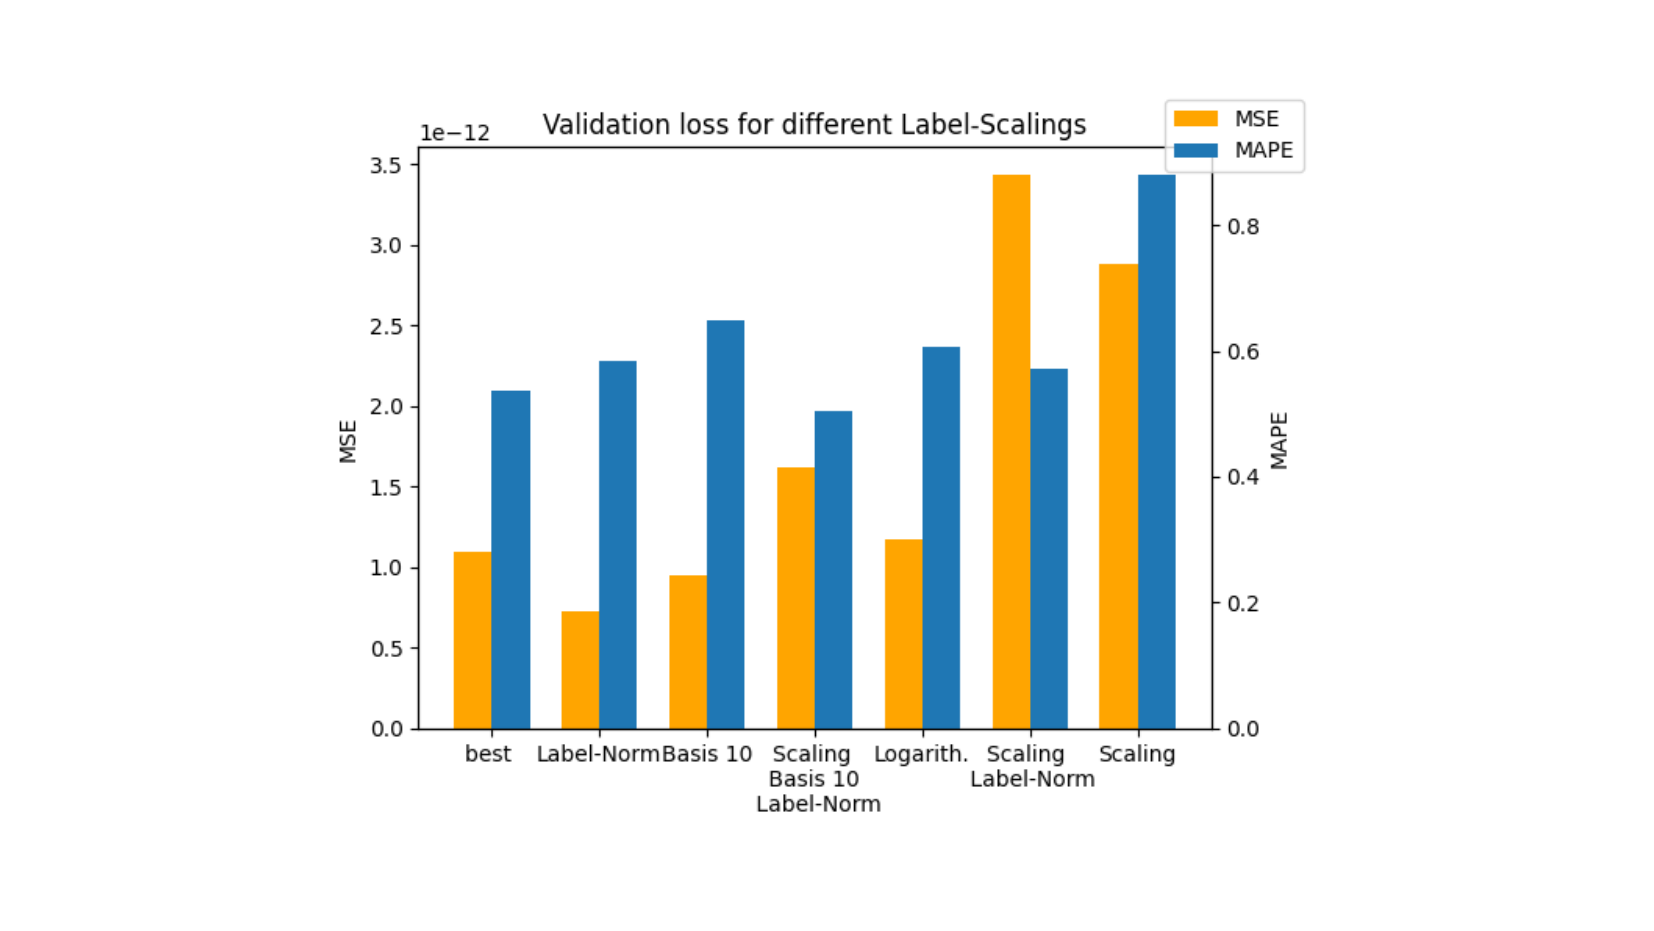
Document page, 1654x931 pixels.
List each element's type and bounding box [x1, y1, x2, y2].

picture [315, 89, 1315, 840]
